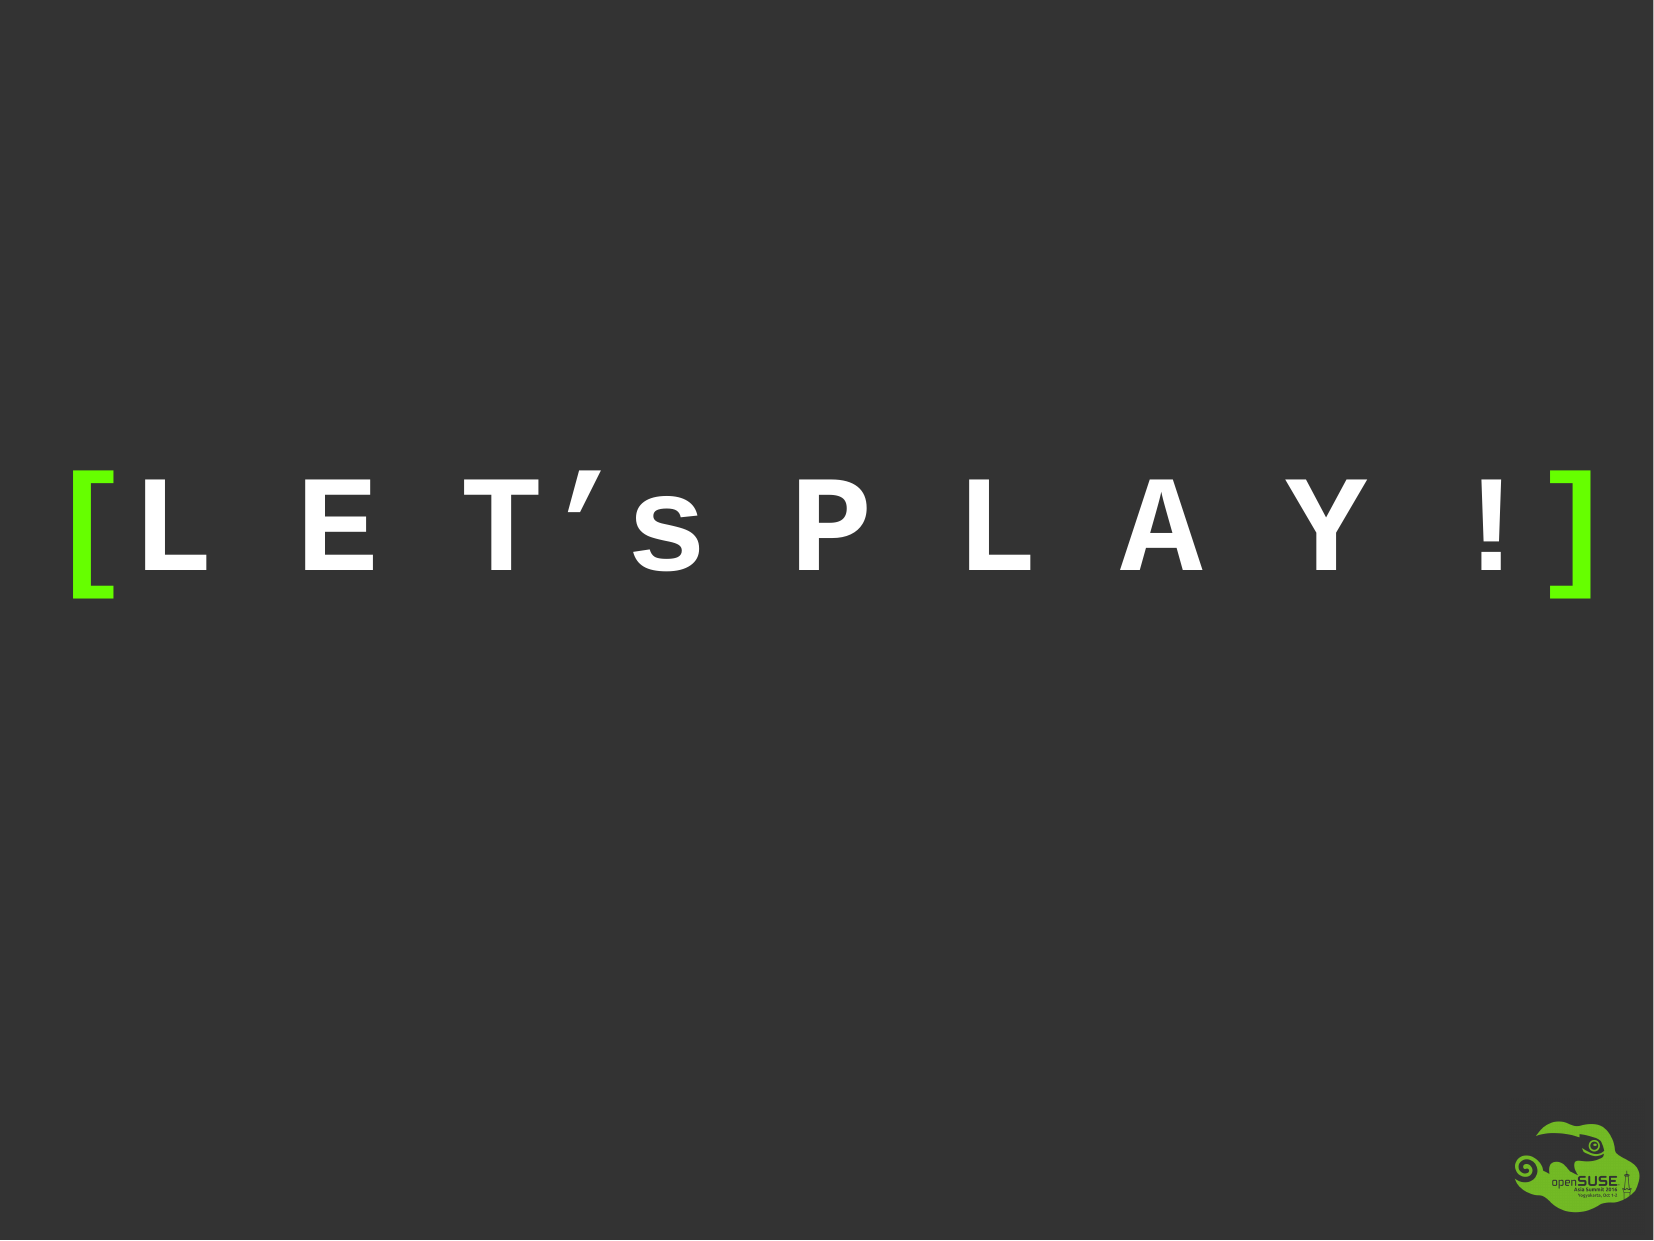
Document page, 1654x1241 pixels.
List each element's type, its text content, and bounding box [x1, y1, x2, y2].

picture [1509, 1098, 1645, 1235]
text_box [L E T’s P L A Y !] [30, 448, 1635, 620]
